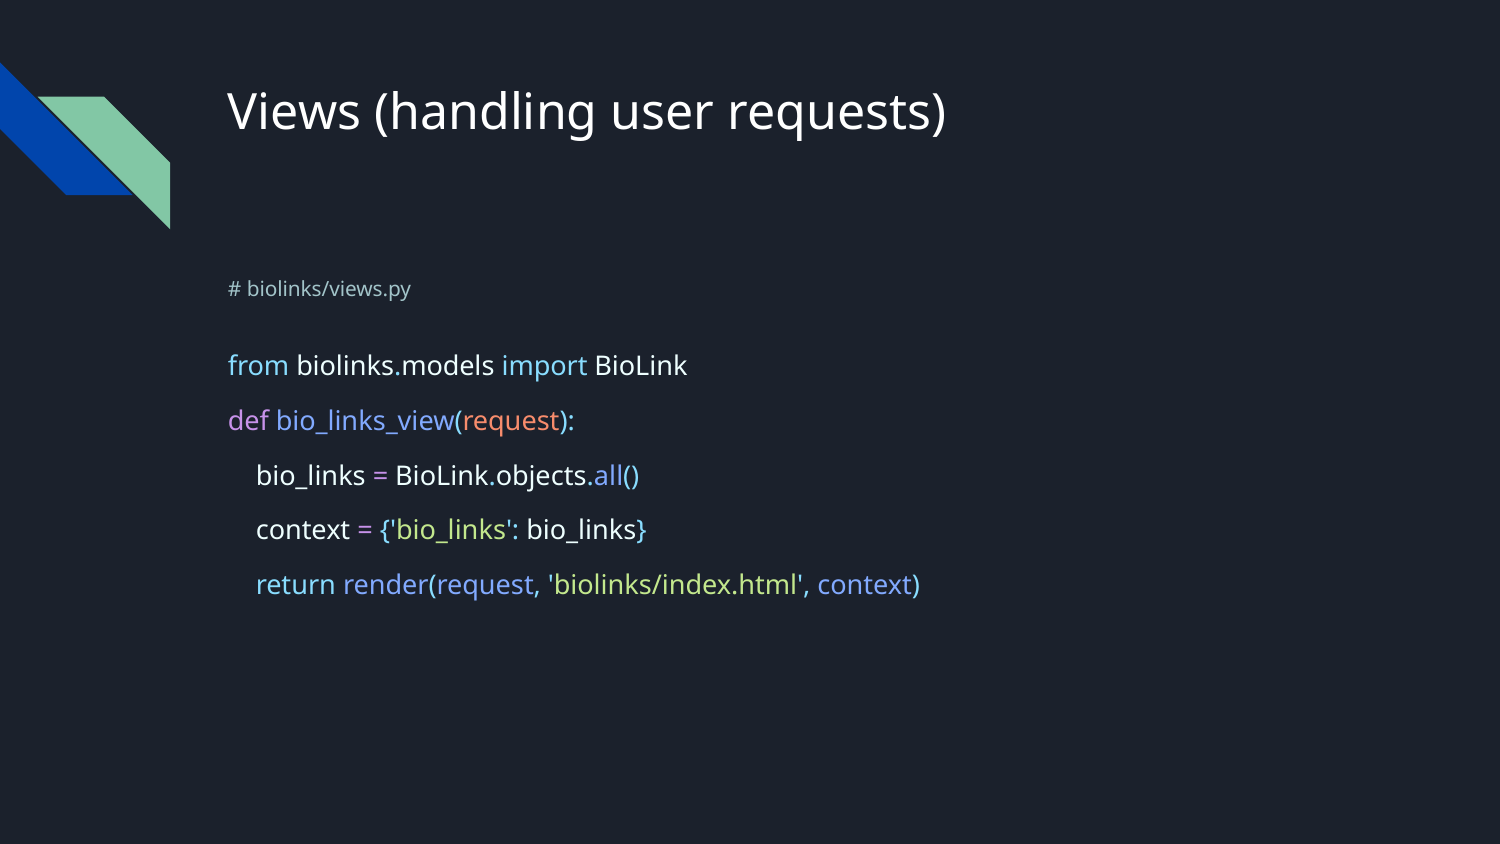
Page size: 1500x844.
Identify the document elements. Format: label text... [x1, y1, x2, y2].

list # biolinks/views.py from biolinks.models import BioLink def bio_links_view(request): bio_links = BioLink.objects.all() context = {'bio_links': bio_links} return render(request, 'biolinks/index.html', context) [212, 257, 1368, 735]
title Views (handling user requests) [212, 64, 1368, 215]
